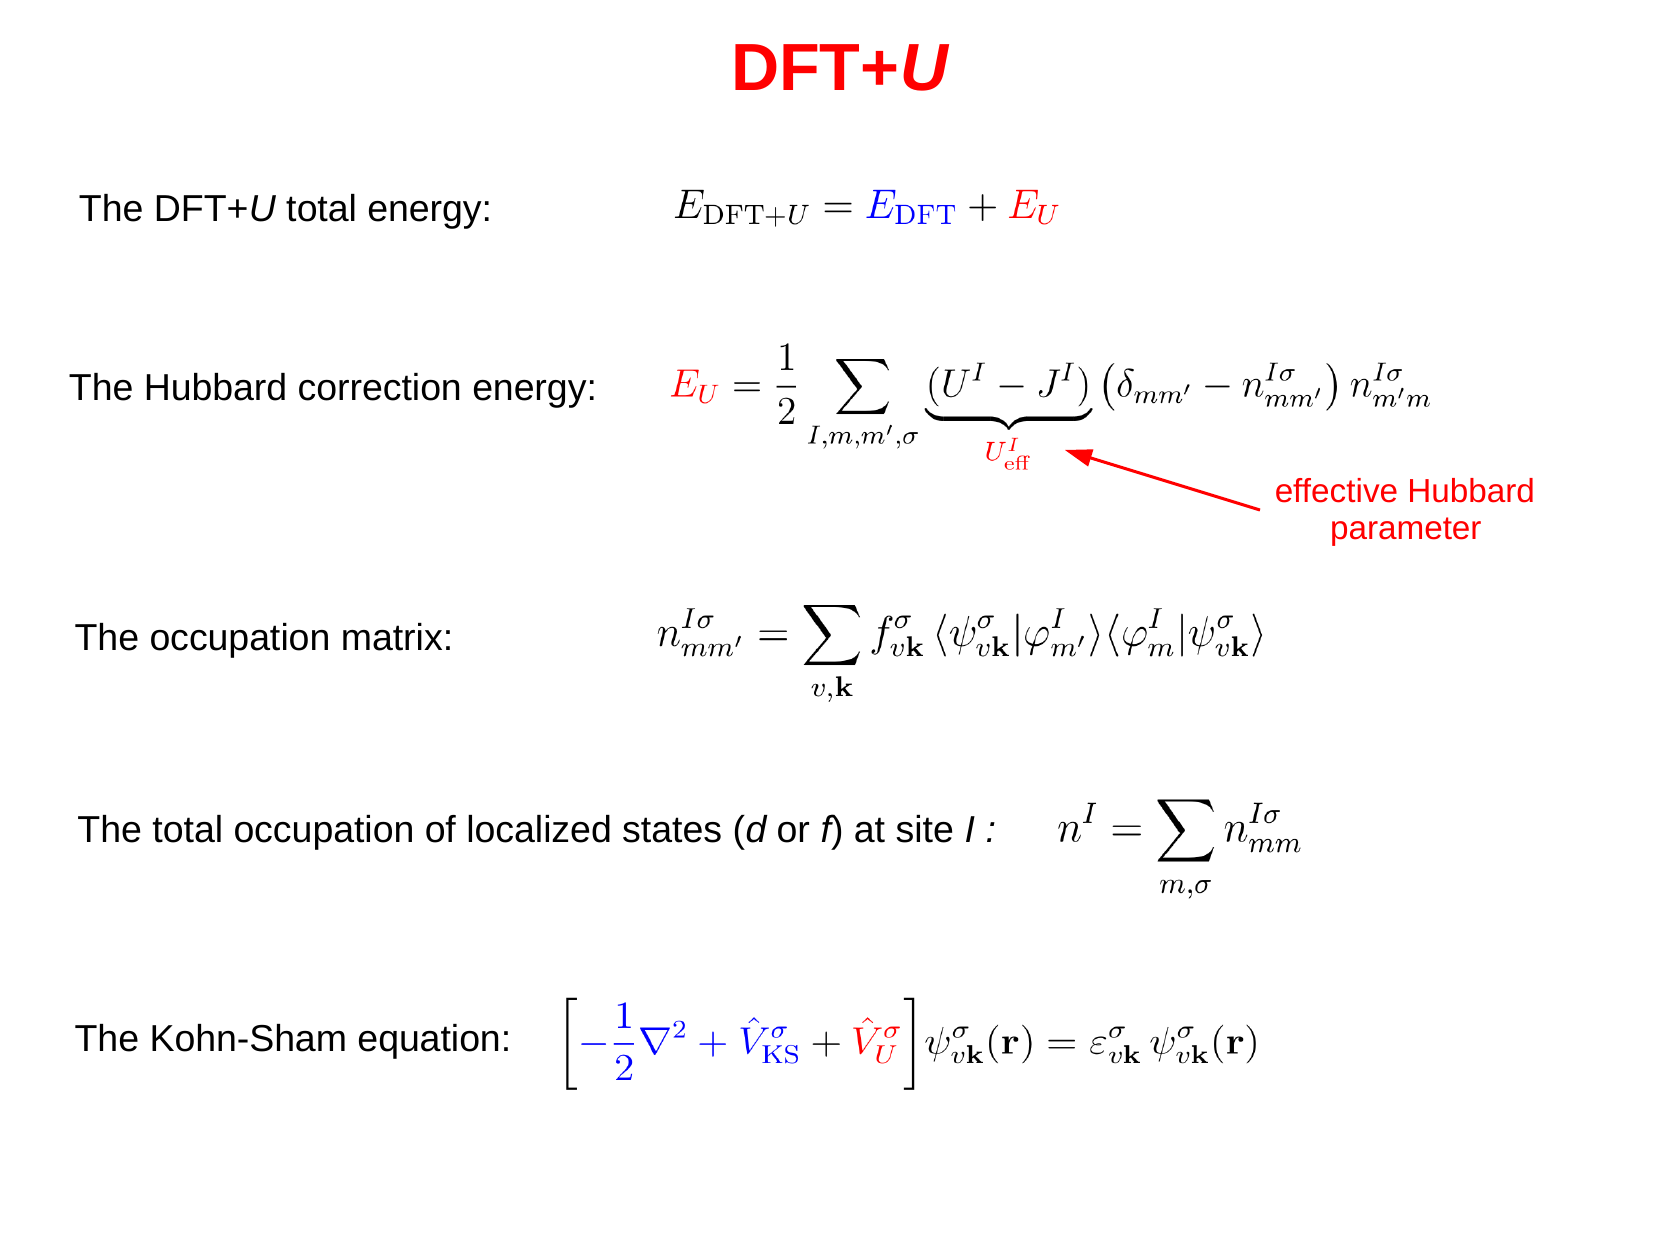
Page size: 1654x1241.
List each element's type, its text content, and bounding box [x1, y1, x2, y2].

picture [555, 983, 1261, 1104]
text_box The Kohn-Sham equation: [59, 1010, 527, 1068]
text_box The occupation matrix: [59, 608, 469, 666]
picture [650, 589, 1267, 711]
text_box The Hubbard correction energy: [54, 359, 612, 417]
text_box effective Hubbard parameter [1260, 465, 1560, 556]
picture [1050, 782, 1306, 903]
picture [666, 330, 1435, 475]
text_box The total occupation of localized states (d or f) at site I : [62, 800, 1011, 858]
picture [666, 170, 1060, 235]
text_box The DFT+U total energy: [64, 179, 508, 237]
title DFT+U [556, 30, 1123, 106]
